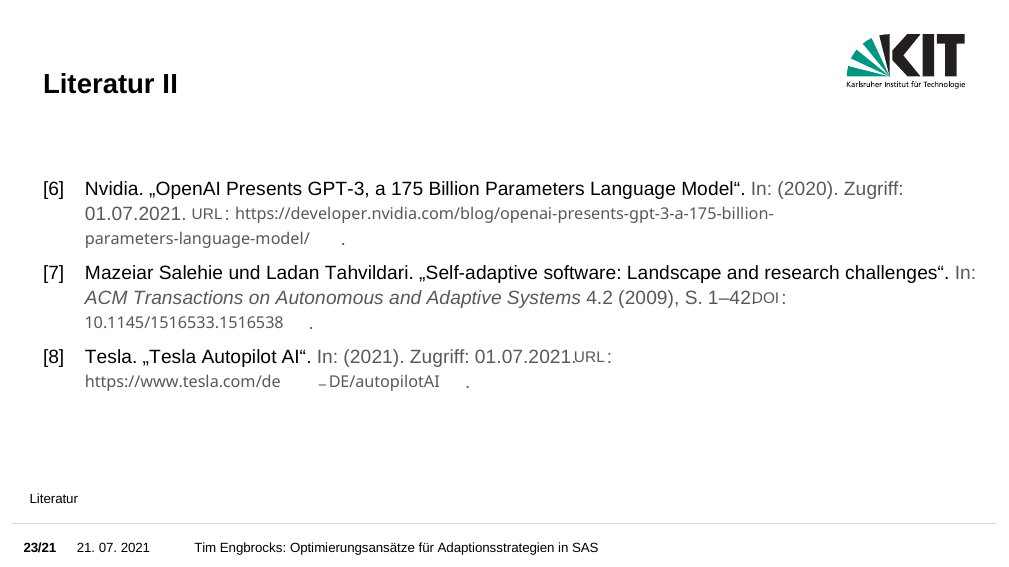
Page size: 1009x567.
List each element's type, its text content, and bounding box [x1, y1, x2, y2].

text_box 01.07.2021. [85, 203, 185, 223]
text_box [7] [43, 262, 65, 282]
text_box [911, 81, 922, 88]
text_box [923, 81, 948, 88]
text_box Tim Engbrocks: Optimierungsansätze für Adaptionsstrategien in SAS [194, 540, 599, 554]
text_box : [781, 287, 801, 307]
text_box https://developer.nvidia.com/blog/openai-presents-gpt-3-a-175-billion- [235, 201, 802, 221]
text_box URL [191, 205, 223, 222]
text_box [8] [43, 346, 65, 366]
text_box 21. 07. 2021 [76, 540, 150, 554]
text_box DOI [751, 289, 779, 306]
text_box [949, 81, 966, 89]
text_box DE/autopilotAI [328, 370, 444, 389]
text_box ACM Transactions on Autonomous and Adaptive Systems 4.2 (2009), S. 1–42. [85, 287, 745, 310]
text_box . [308, 311, 328, 332]
text_box 10.1145/1516533.1516538 [84, 310, 306, 330]
text_box [885, 81, 909, 88]
text_box [879, 34, 890, 77]
text_box Literatur II [43, 68, 179, 97]
text_box URL [574, 349, 605, 365]
text_box . [340, 227, 360, 248]
text_box Mazeiar Salehie und Ladan Tahvildari. „Self-adaptive software: Landscape and research challenges“. In: [85, 262, 959, 282]
text_box : [606, 346, 626, 366]
text_box [871, 81, 882, 88]
text_box https://www.tesla.com/de [85, 370, 290, 389]
text_box _ [319, 366, 336, 385]
text_box [922, 34, 935, 77]
text_box : [224, 203, 244, 223]
text_box [846, 81, 870, 88]
text_box Literatur [29, 491, 79, 505]
text_box Nvidia. „OpenAI Presents GPT-3, a 175 Billion Parameters Language Model“. In: (2020). Zugriff: [85, 178, 890, 198]
text_box [936, 34, 965, 77]
text_box . [465, 371, 485, 391]
text_box [892, 34, 921, 77]
text_box parameters-language-model/ [85, 226, 319, 246]
text_box Tesla. „Tesla Autopilot AI“. In: (2021). Zugriff: 01.07.2021. [85, 346, 569, 366]
text_box 23/21 [23, 540, 57, 554]
text_box [6] [43, 178, 65, 198]
